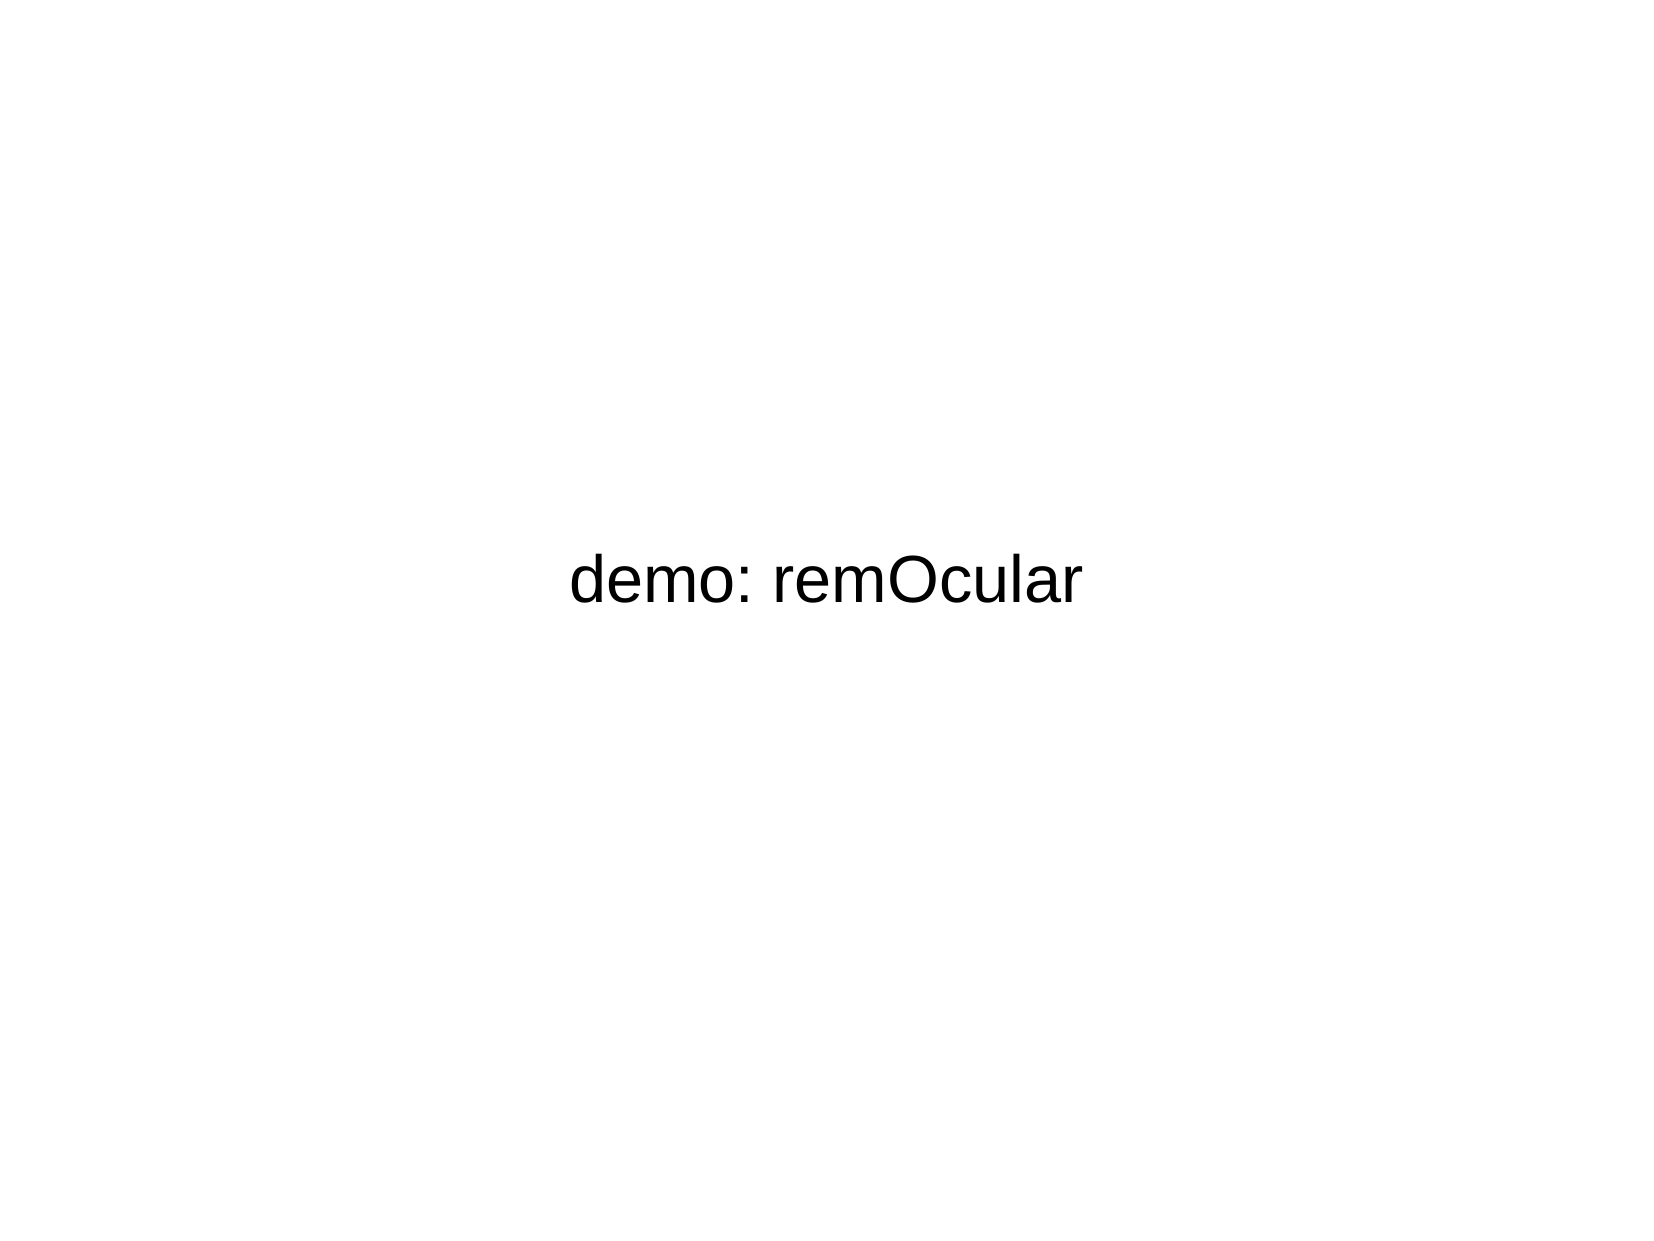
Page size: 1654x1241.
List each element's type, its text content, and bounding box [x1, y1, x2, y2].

subtitle demo: remOcular [82, 49, 1571, 1109]
